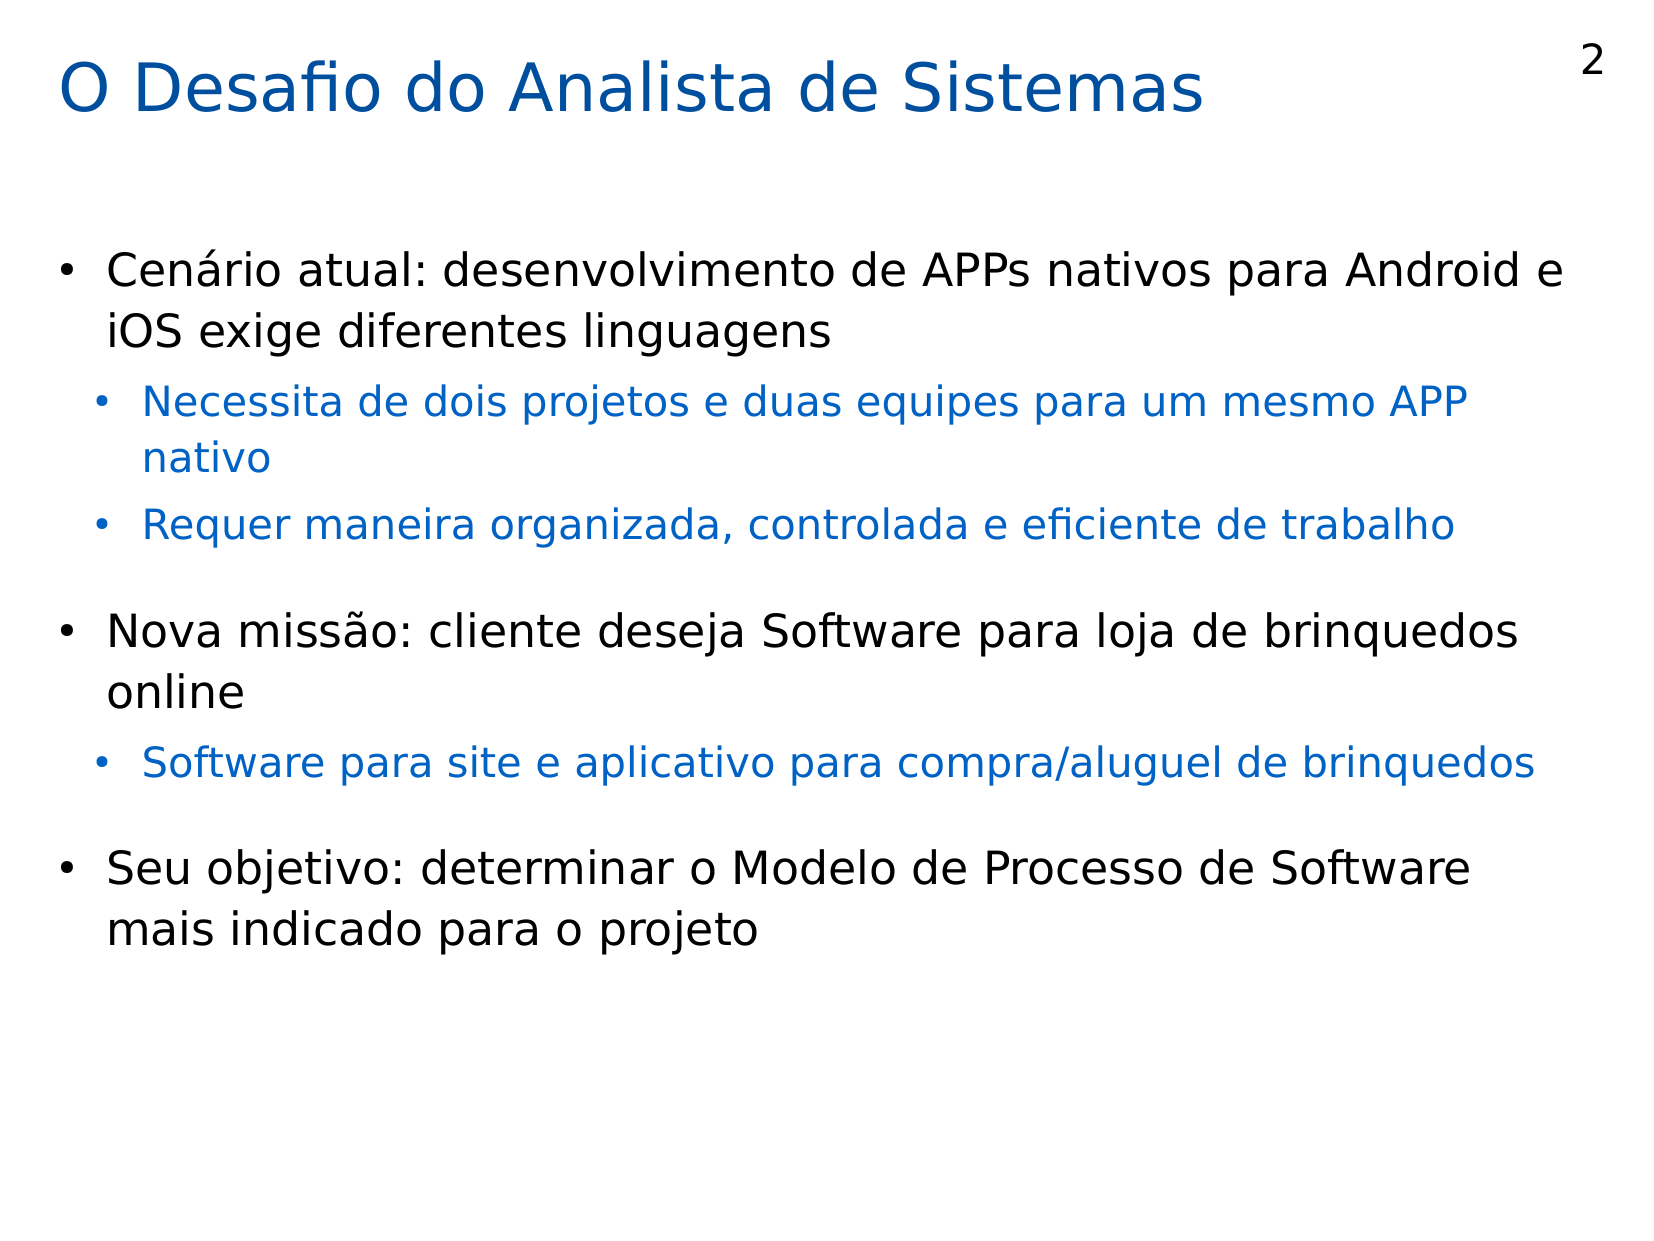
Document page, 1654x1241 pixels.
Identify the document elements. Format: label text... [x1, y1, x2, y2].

list Cenário atual: desenvolvimento de APPs nativos para Android e iOS exige diferentes linguagens Necessita de dois projetos e duas equipes para um mesmo APP nativo Requer maneira organizada, controlada e eficiente de trabalho Nova missão: cliente deseja Software para loja de brinquedos online Software para site e aplicativo para compra/aluguel de brinquedos Seu objetivo: determinar o Modelo de Processo de Software mais indicado para o projeto [59, 236, 1595, 1211]
title O Desafio do Analista de Sistemas [59, 29, 1506, 148]
